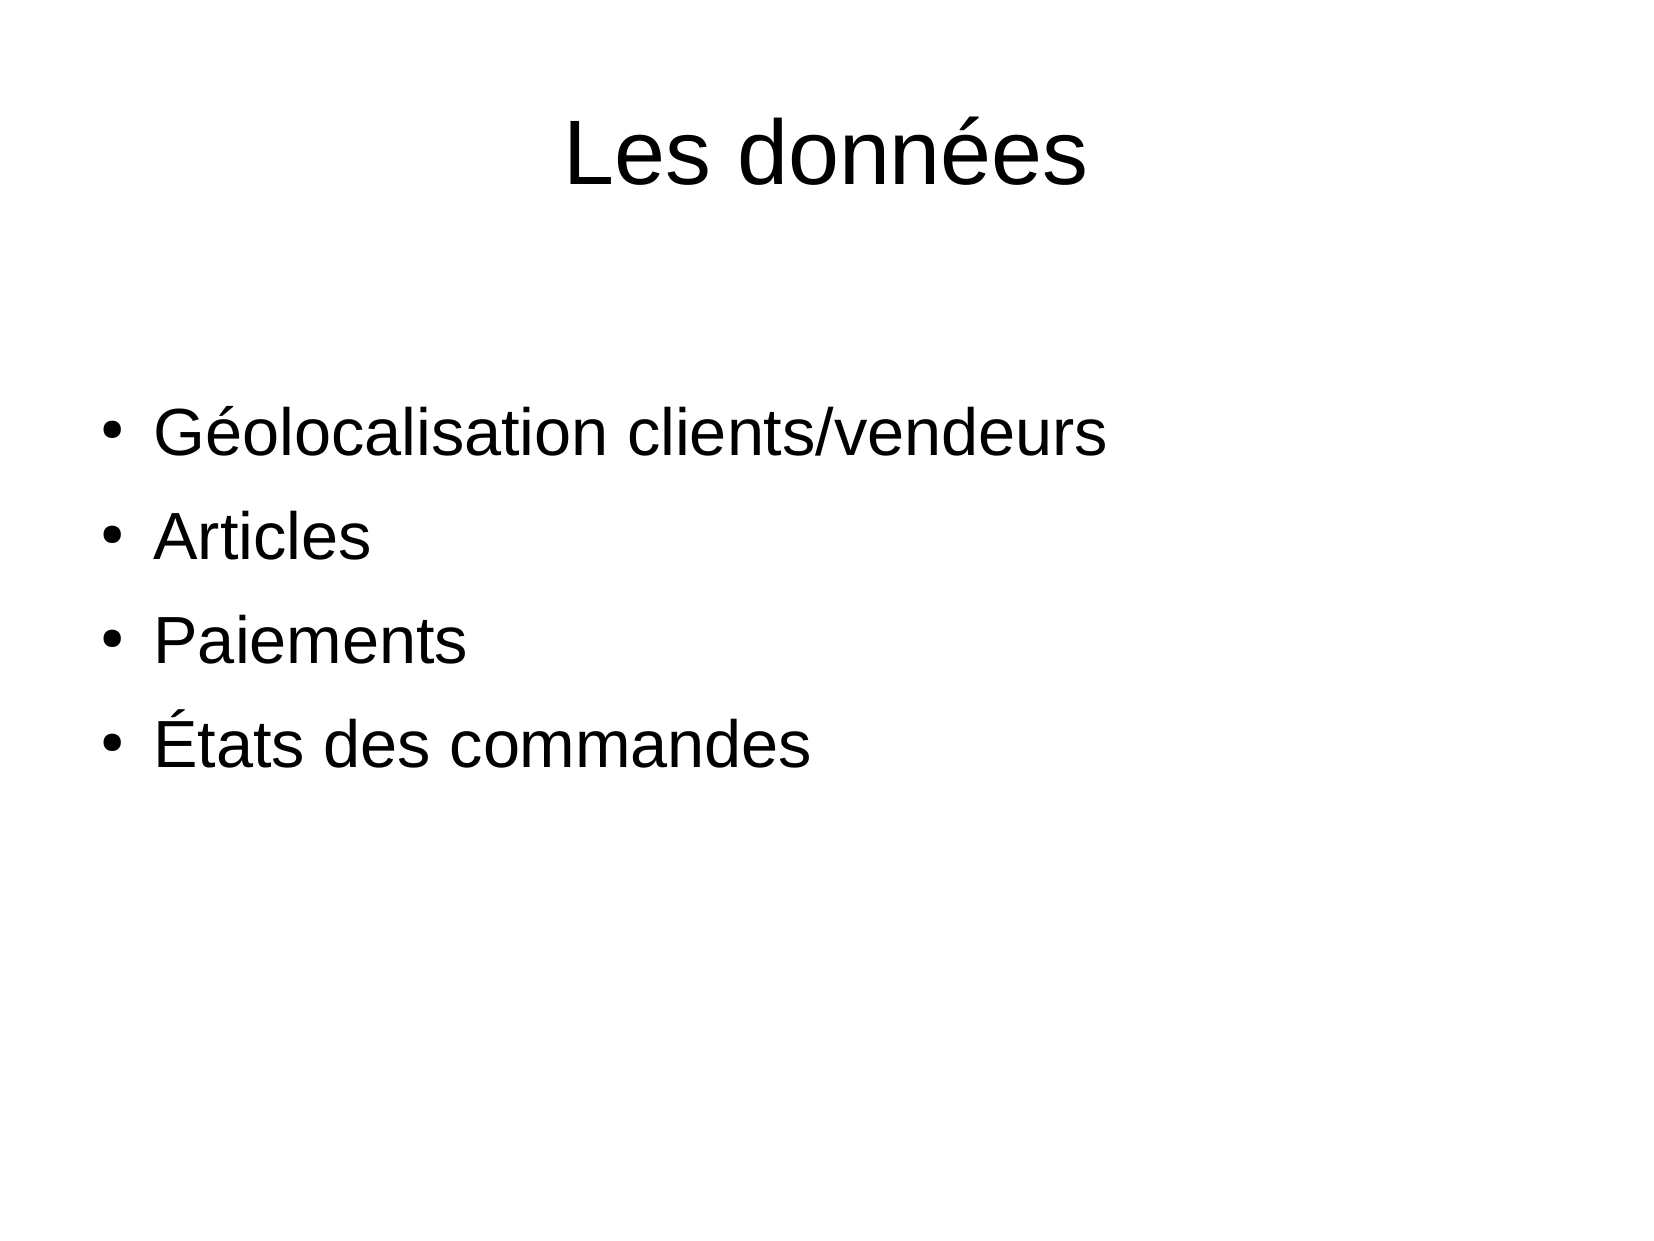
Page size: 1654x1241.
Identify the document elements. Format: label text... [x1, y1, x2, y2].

title Les données [82, 49, 1571, 257]
list Géolocalisation clients/vendeurs Articles Paiements États des commandes [82, 290, 1571, 1109]
